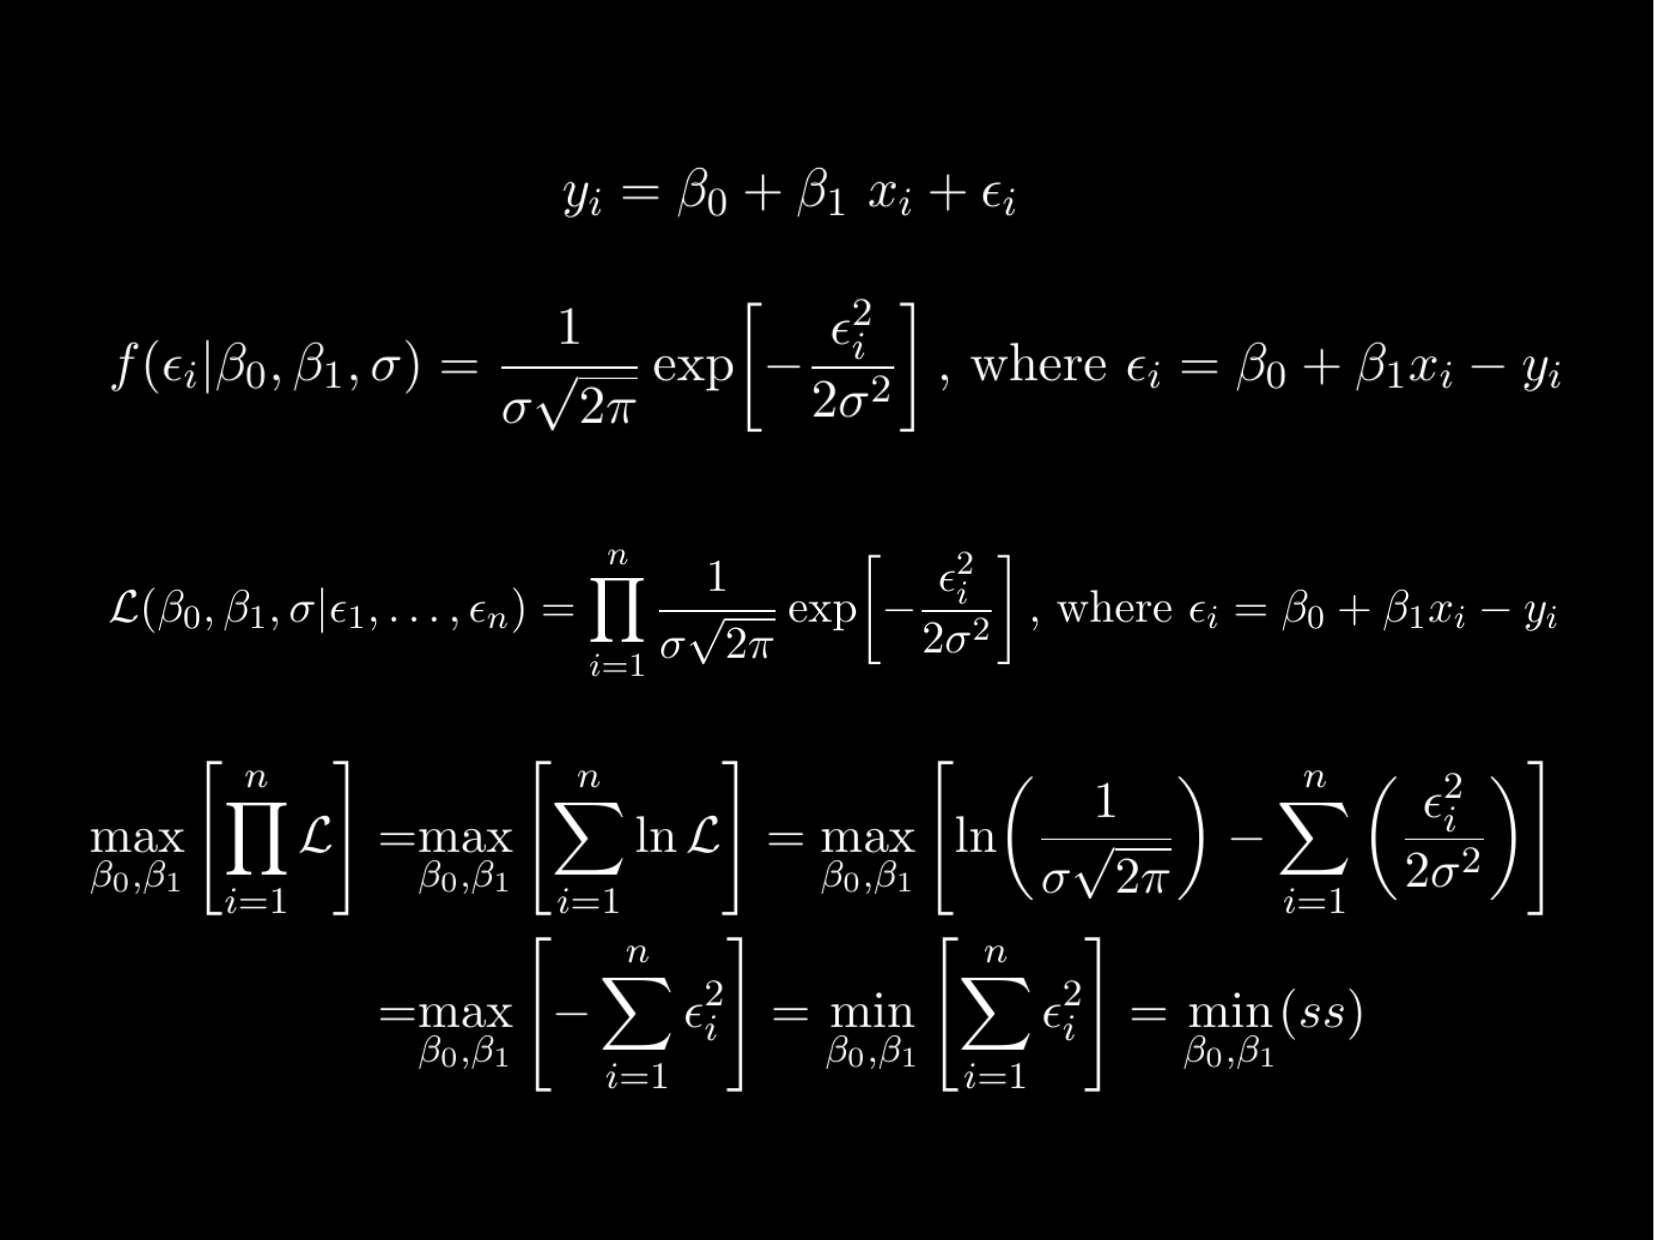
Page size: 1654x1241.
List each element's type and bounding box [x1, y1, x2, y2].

picture [106, 543, 1567, 678]
picture [95, 295, 1571, 433]
picture [73, 732, 1575, 1099]
picture [543, 159, 1041, 237]
